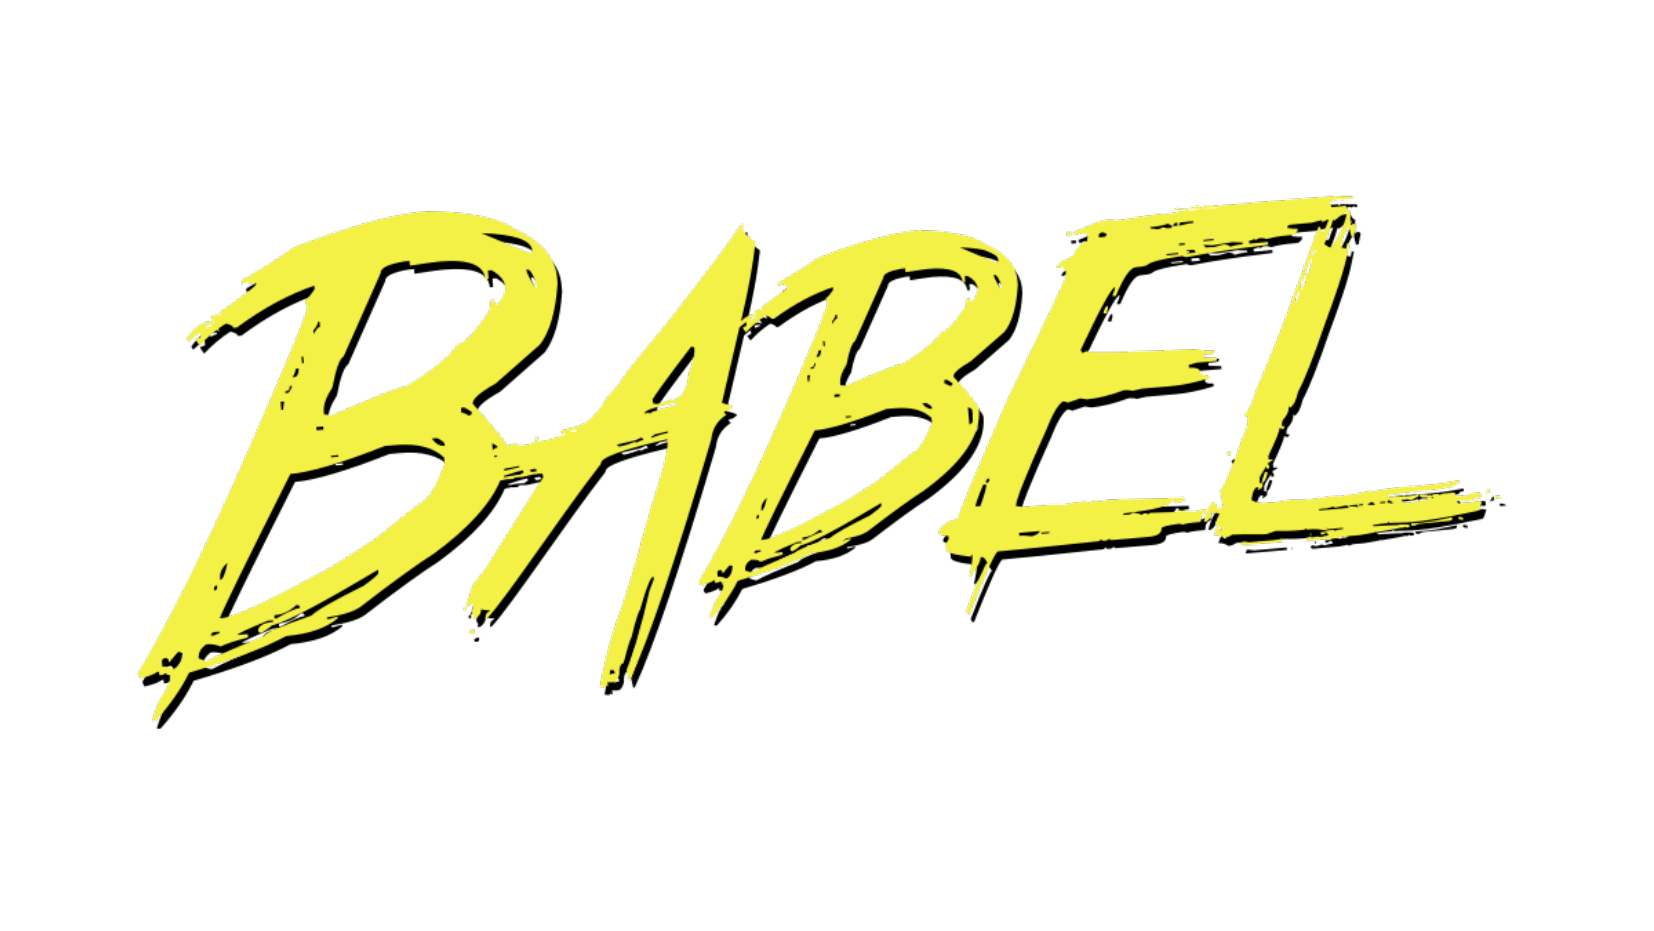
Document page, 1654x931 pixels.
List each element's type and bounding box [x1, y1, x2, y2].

picture [2, 90, 1654, 842]
